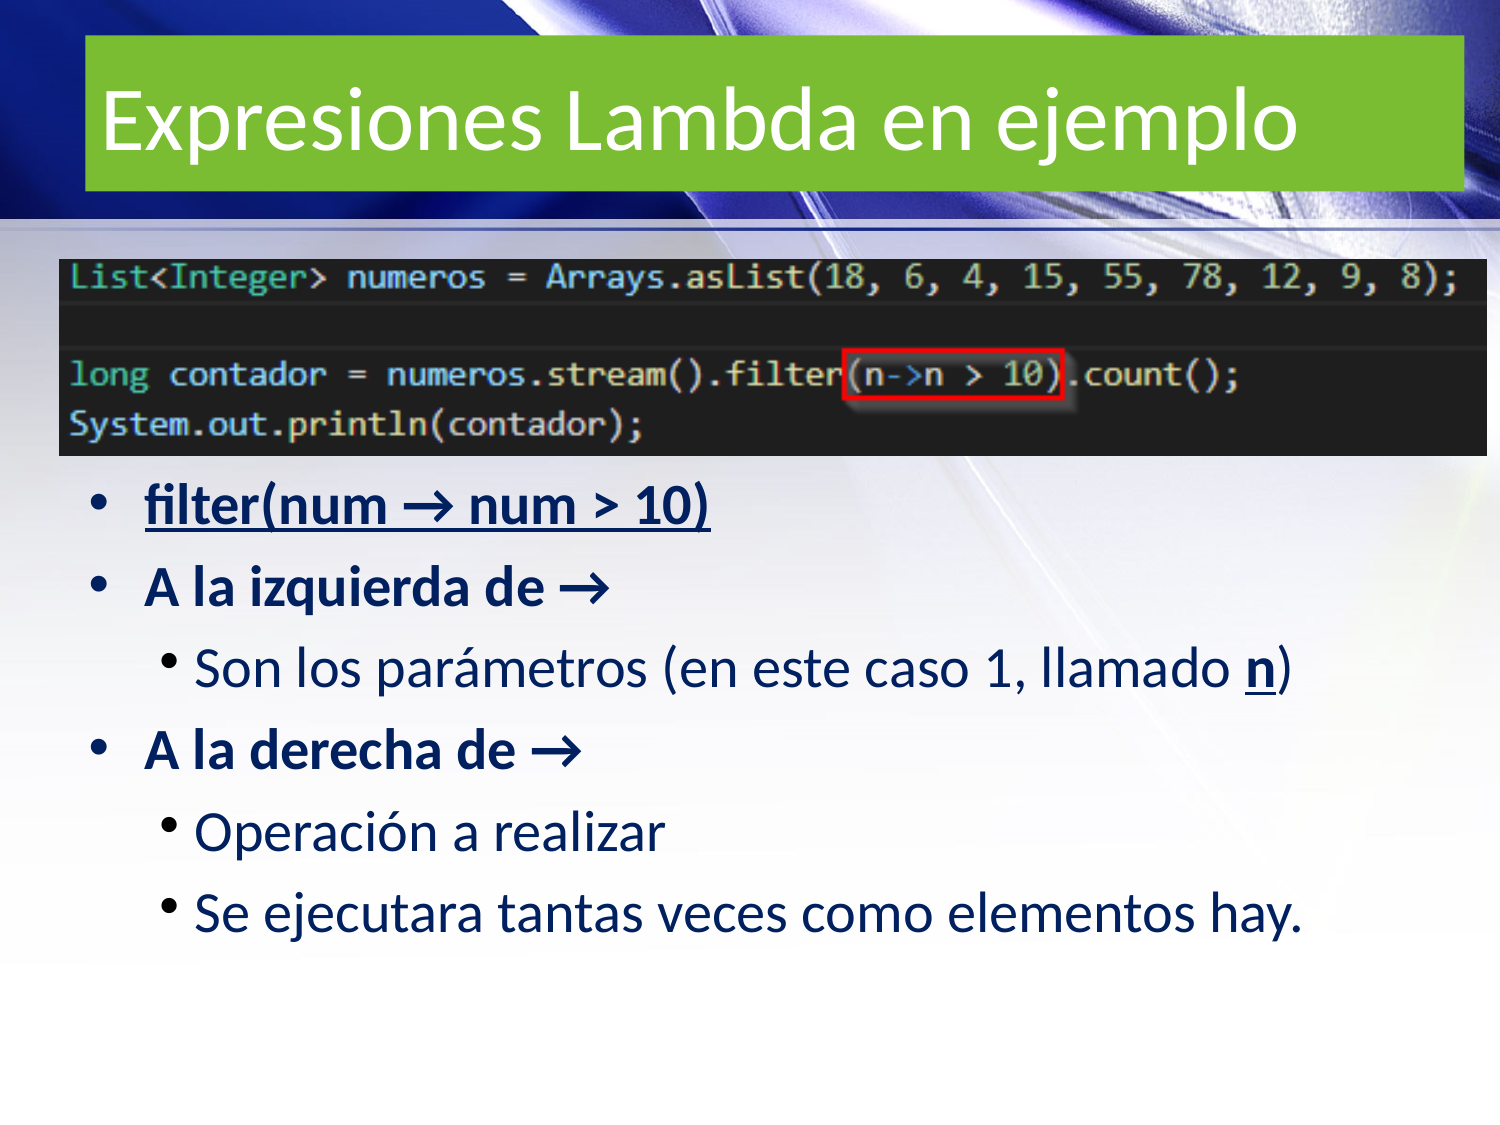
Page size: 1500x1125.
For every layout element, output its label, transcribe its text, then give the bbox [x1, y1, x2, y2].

text_box Expresiones Lambda en ejemplo [85, 35, 1465, 192]
picture [0, 0, 1500, 1125]
text_box filter(num → num > 10) A la izquierda de → Son los parámetros (en este caso 1, llamado n) A la derecha de → Operación a realizar Se ejecutara tantas veces como elementos hay. [73, 456, 1424, 989]
